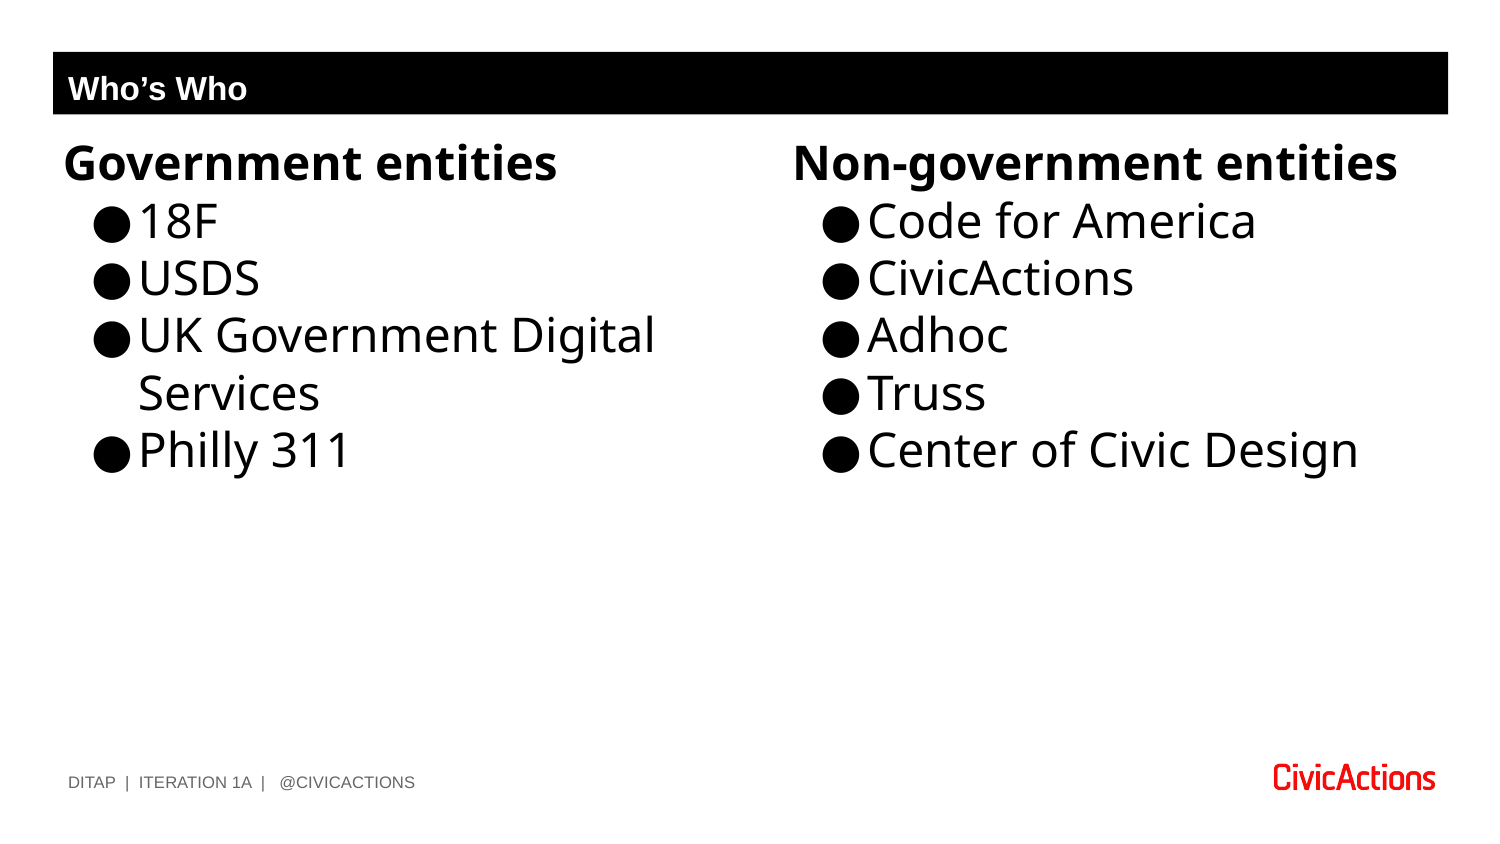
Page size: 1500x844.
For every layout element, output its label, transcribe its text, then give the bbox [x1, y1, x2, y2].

picture [1271, 758, 1438, 795]
title Who’s Who [53, 51, 1449, 115]
list Government entities 18F USDS UK Government Digital Services Philly 311 [53, 123, 720, 717]
list Non-government entities Code for America CivicActions Adhoc Truss Center of Civic Design [782, 123, 1449, 717]
